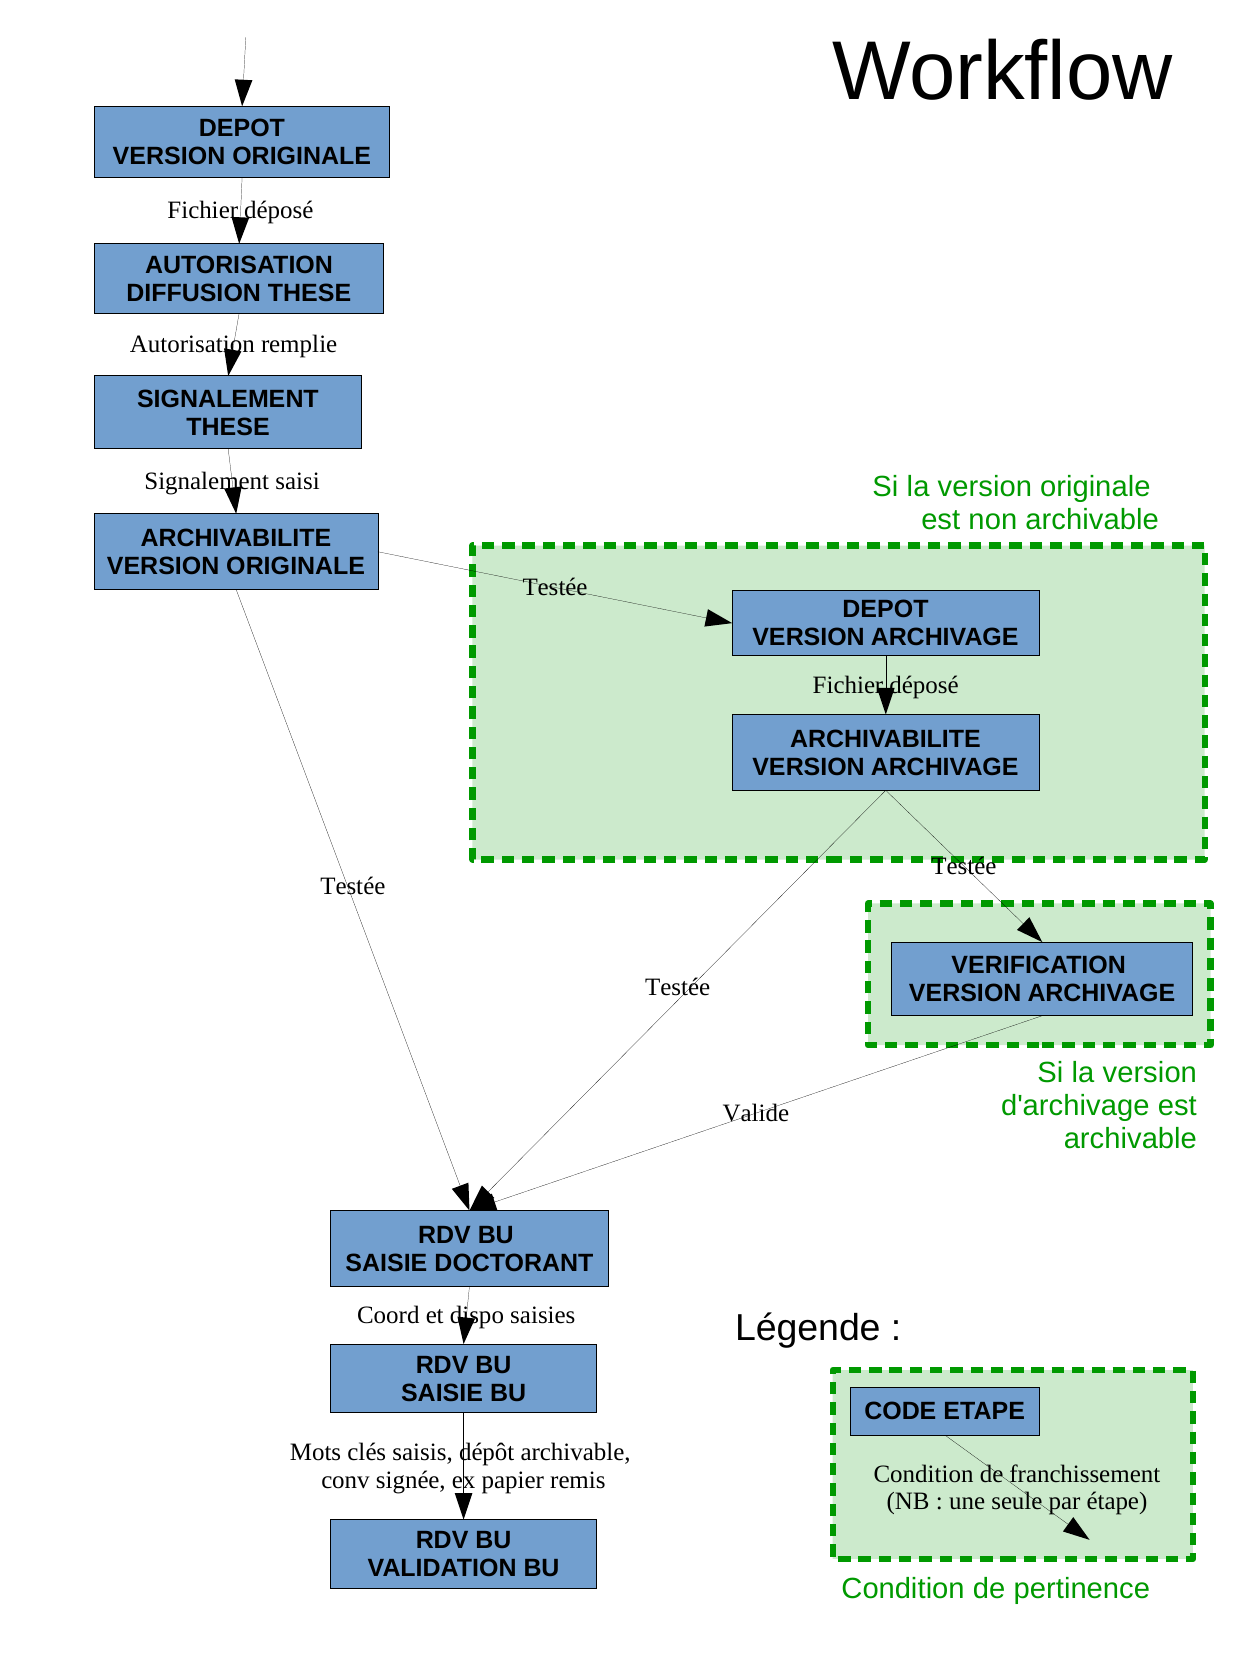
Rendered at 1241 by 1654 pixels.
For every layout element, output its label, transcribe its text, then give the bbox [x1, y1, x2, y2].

text_box RDV BU VALIDATION BU [330, 1519, 597, 1589]
text_box [1052, 1499, 1057, 1508]
text_box [472, 545, 1205, 860]
text_box [957, 903, 1211, 1046]
text_box RDV BU SAISIE DOCTORANT [330, 1210, 609, 1287]
text_box DEPOT VERSION ORIGINALE [94, 106, 390, 178]
text_box AUTORISATION DIFFUSION THESE [94, 243, 384, 314]
text_box [472, 572, 886, 860]
text_box Légende : [720, 1299, 917, 1394]
text_box ARCHIVABILITE VERSION ORIGINALE [94, 513, 379, 590]
text_box ARCHIVABILITE VERSION ARCHIVAGE [732, 714, 1040, 791]
text_box DEPOT VERSION ARCHIVAGE [732, 590, 1040, 656]
text_box VERIFICATION VERSION ARCHIVAGE [891, 942, 1193, 1016]
text_box Si la version originale est non archivable [857, 462, 1233, 544]
text_box [832, 1370, 1193, 1559]
text_box Si la version d'archivage est archivable [986, 1049, 1211, 1177]
text_box [818, 792, 956, 860]
text_box RDV BU SAISIE BU [330, 1344, 597, 1413]
text_box [868, 903, 1040, 1046]
title Workflow [791, 23, 1214, 119]
text_box SIGNALEMENT THESE [94, 375, 362, 449]
text_box CODE ETAPE [850, 1387, 1040, 1436]
text_box Condition de pertinence [826, 1564, 1231, 1618]
